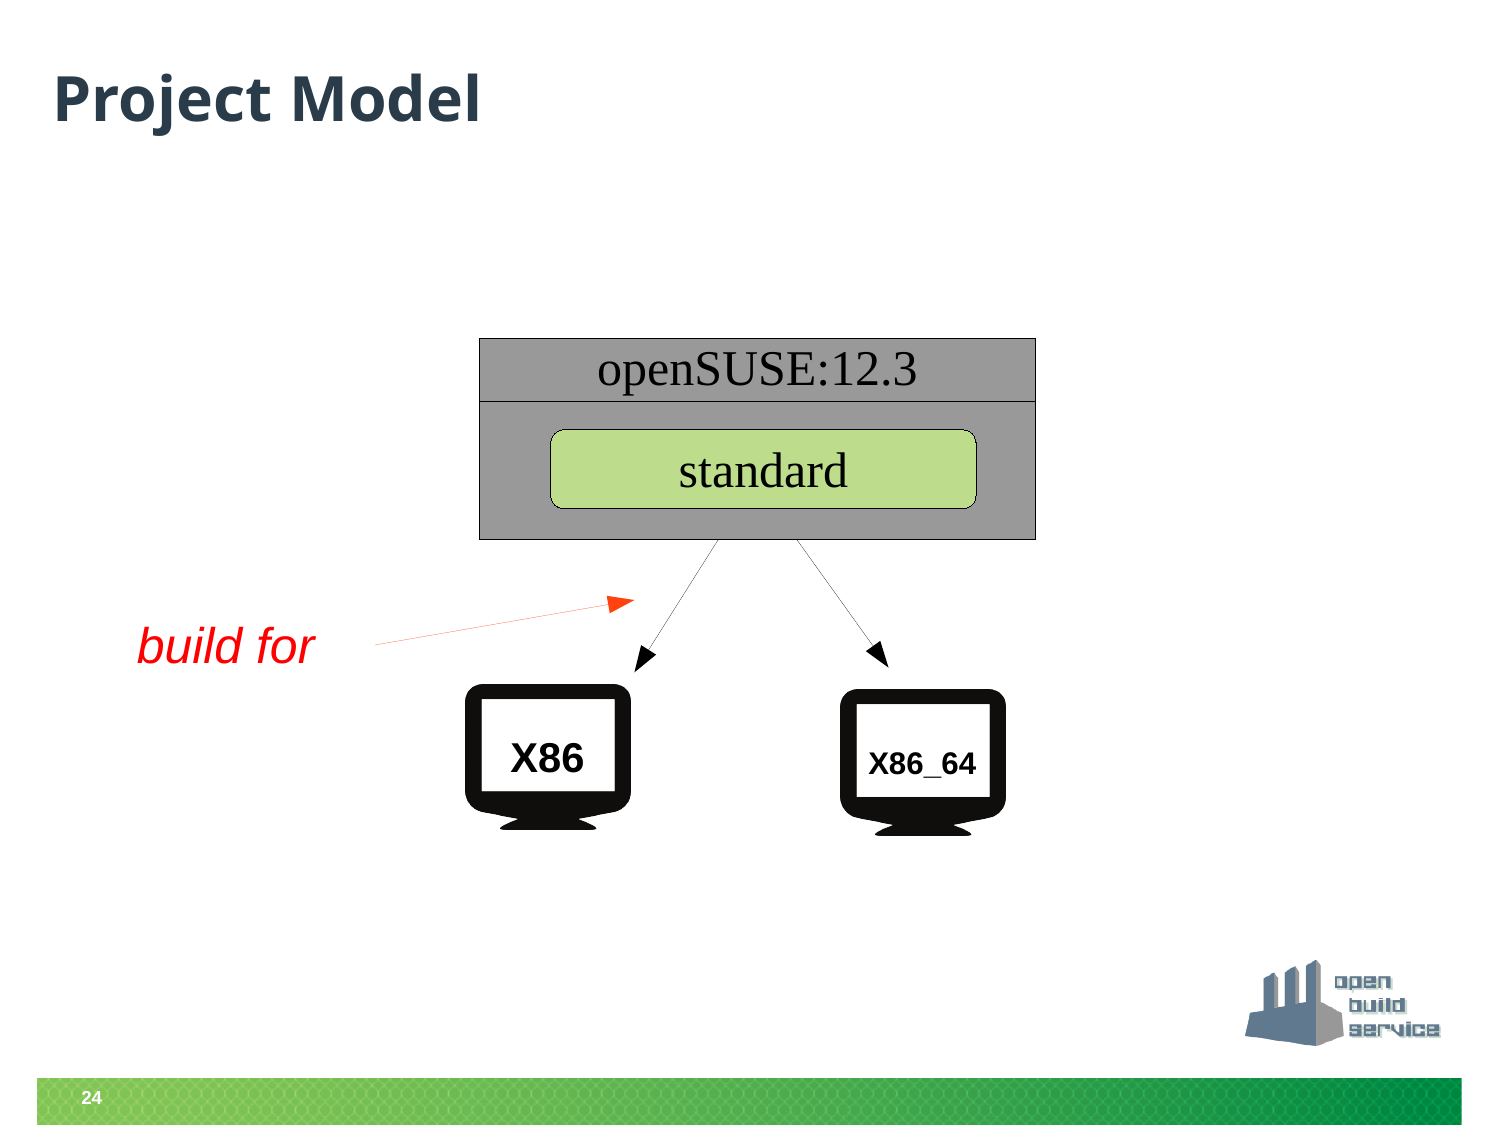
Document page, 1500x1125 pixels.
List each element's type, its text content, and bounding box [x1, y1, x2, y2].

picture [1245, 960, 1441, 1046]
title Project Model [37, 51, 1388, 209]
text_box openSUSE:12.3 [479, 338, 1036, 401]
picture [840, 689, 1006, 836]
text_box openSUSE:12.3 [479, 402, 1036, 540]
text_box standard [550, 429, 977, 509]
text_box build for [136, 615, 315, 679]
picture [465, 684, 631, 830]
picture [37, 1078, 1462, 1125]
